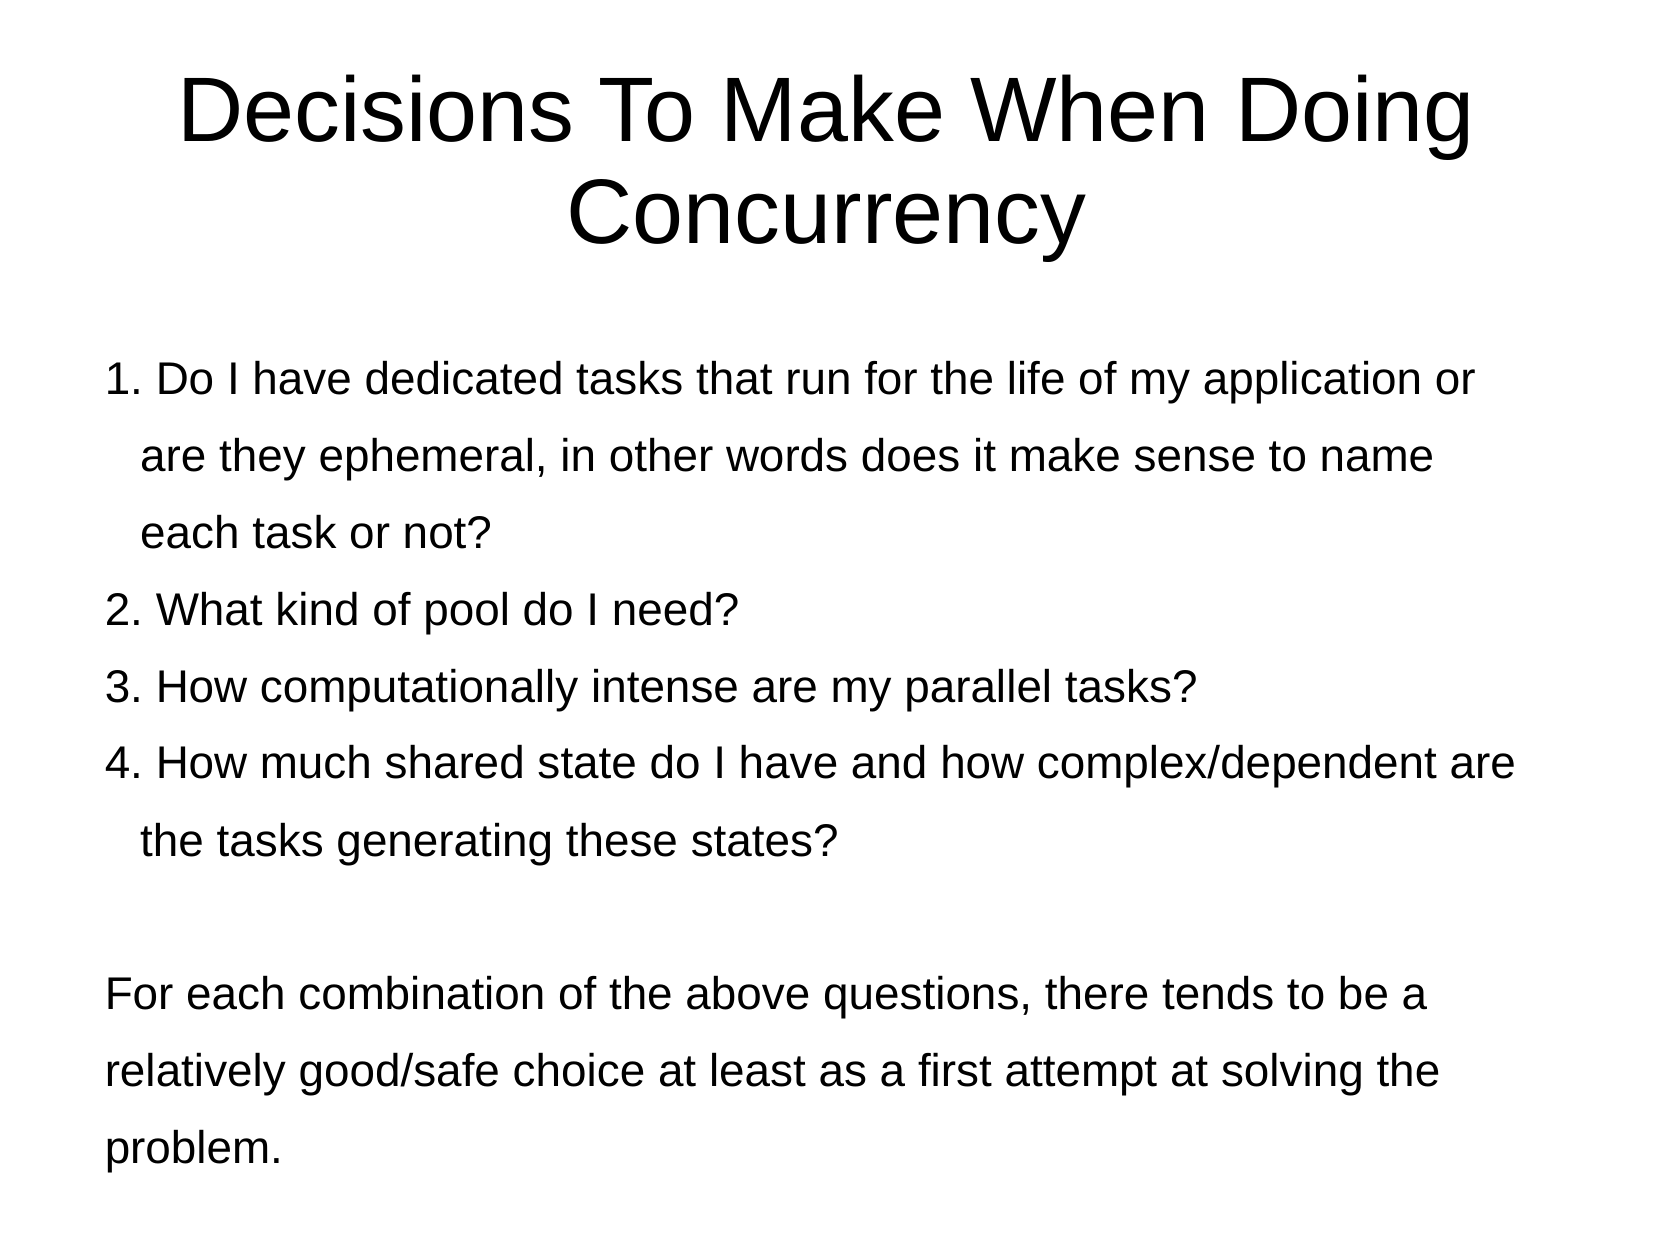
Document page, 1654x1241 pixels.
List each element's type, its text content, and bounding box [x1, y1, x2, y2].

text_box Do I have dedicated tasks that run for the life of my application or are they ephemeral, in other words does it make sense to name each task or not? What kind of pool do I need? How computationally intense are my parallel tasks? How much shared state do I have and how complex/dependent are the tasks generating these states? For each combination of the above questions, there tends to be a relatively good/safe choice at least as a first attempt at solving the problem. [90, 320, 1561, 1152]
title Decisions To Make When Doing Concurrency [82, 24, 1571, 297]
